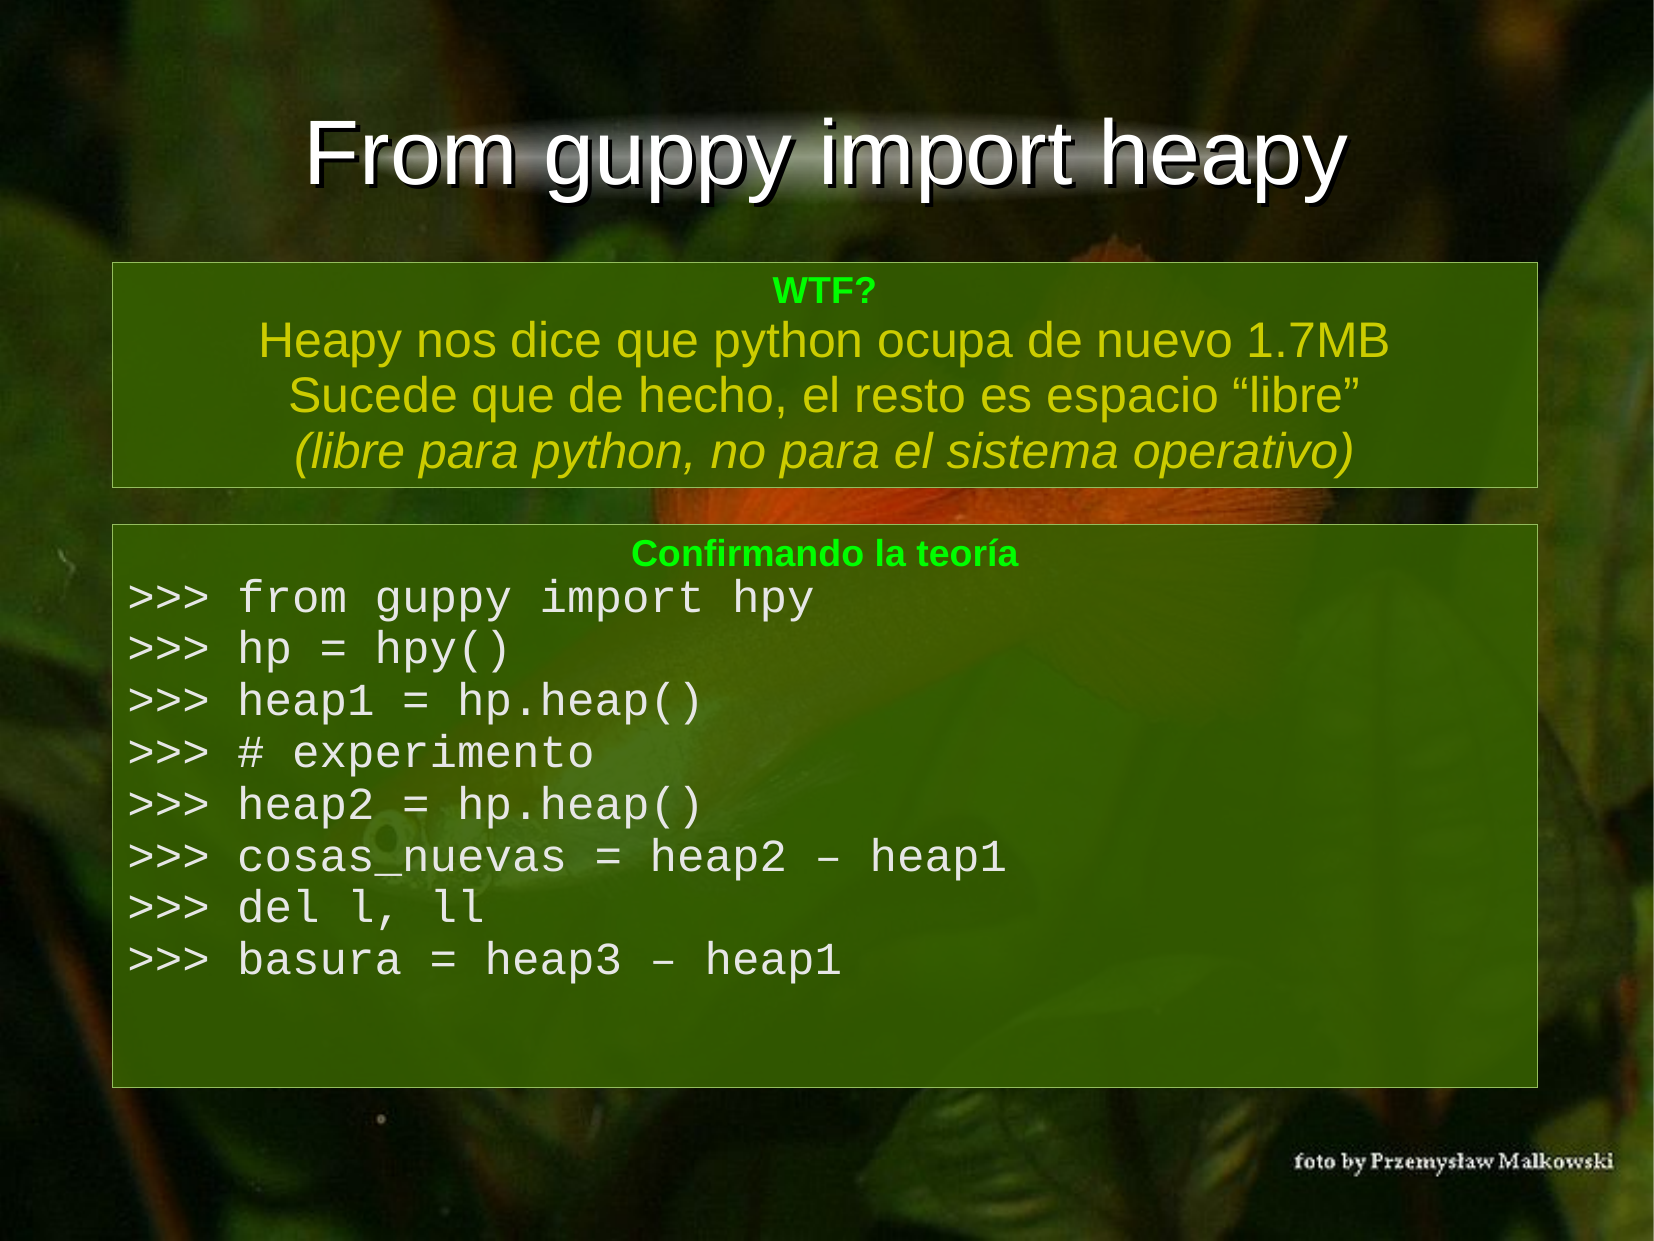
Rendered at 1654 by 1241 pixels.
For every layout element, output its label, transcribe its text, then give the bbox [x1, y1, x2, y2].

text_box WTF? Heapy nos dice que python ocupa de nuevo 1.7MB Sucede que de hecho, el resto es espacio “libre” (libre para python, no para el sistema operativo) [112, 262, 1538, 488]
text_box Confirmando la teoría >>> from guppy import hpy >>> hp = hpy() >>> heap1 = hp.heap() >>> # experimento >>> heap2 = hp.heap() >>> cosas_nuevas = heap2 – heap1 >>> del l, ll >>> basura = heap3 – heap1 [112, 524, 1538, 1088]
title From guppy import heapy [82, 49, 1571, 257]
picture [0, 0, 1654, 1241]
